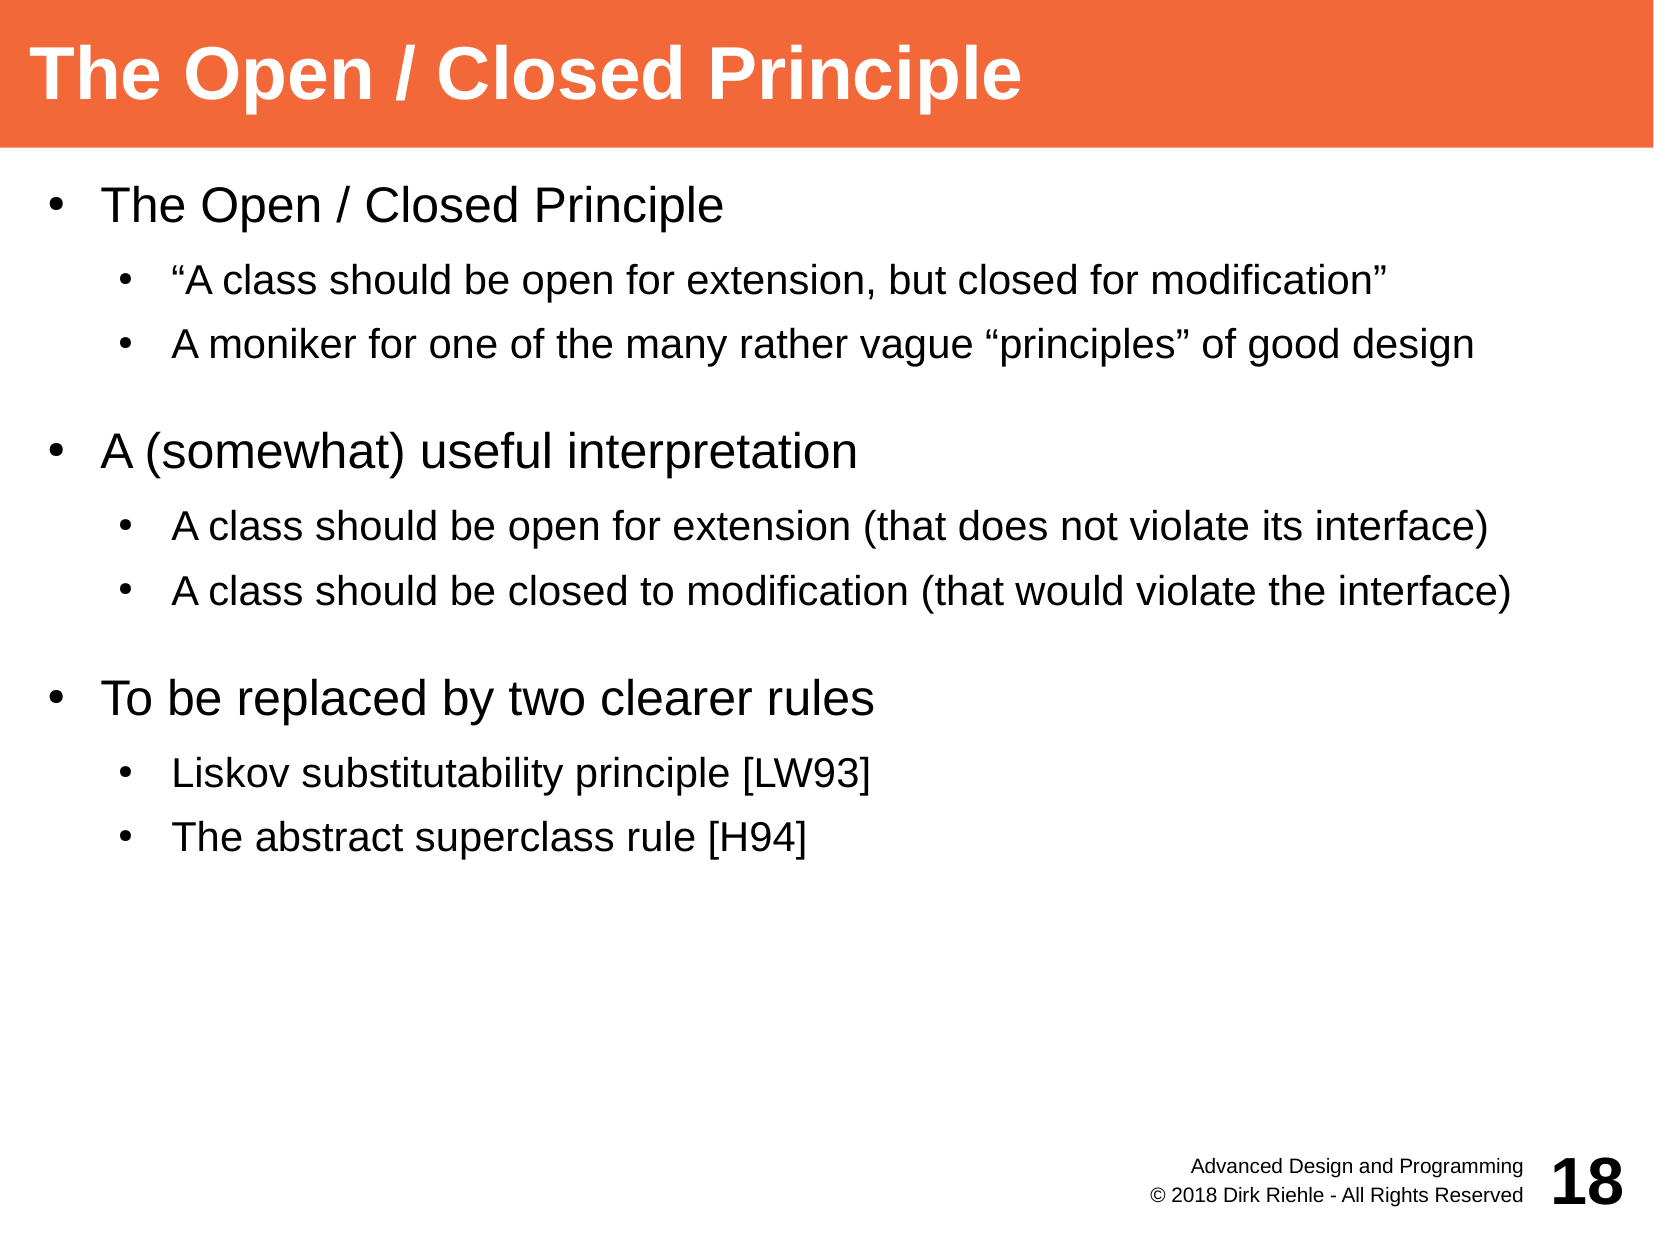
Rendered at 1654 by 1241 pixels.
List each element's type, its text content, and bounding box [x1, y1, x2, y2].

list The Open / Closed Principle “A class should be open for extension, but closed for modification” A moniker for one of the many rather vague “principles” of good design A (somewhat) useful interpretation A class should be open for extension (that does not violate its interface) A class should be closed to modification (that would violate the interface) To be replaced by two clearer rules Liskov substitutability principle [LW93] The abstract superclass rule [H94] [29, 177, 1625, 1063]
title The Open / Closed Principle [0, 0, 1654, 148]
